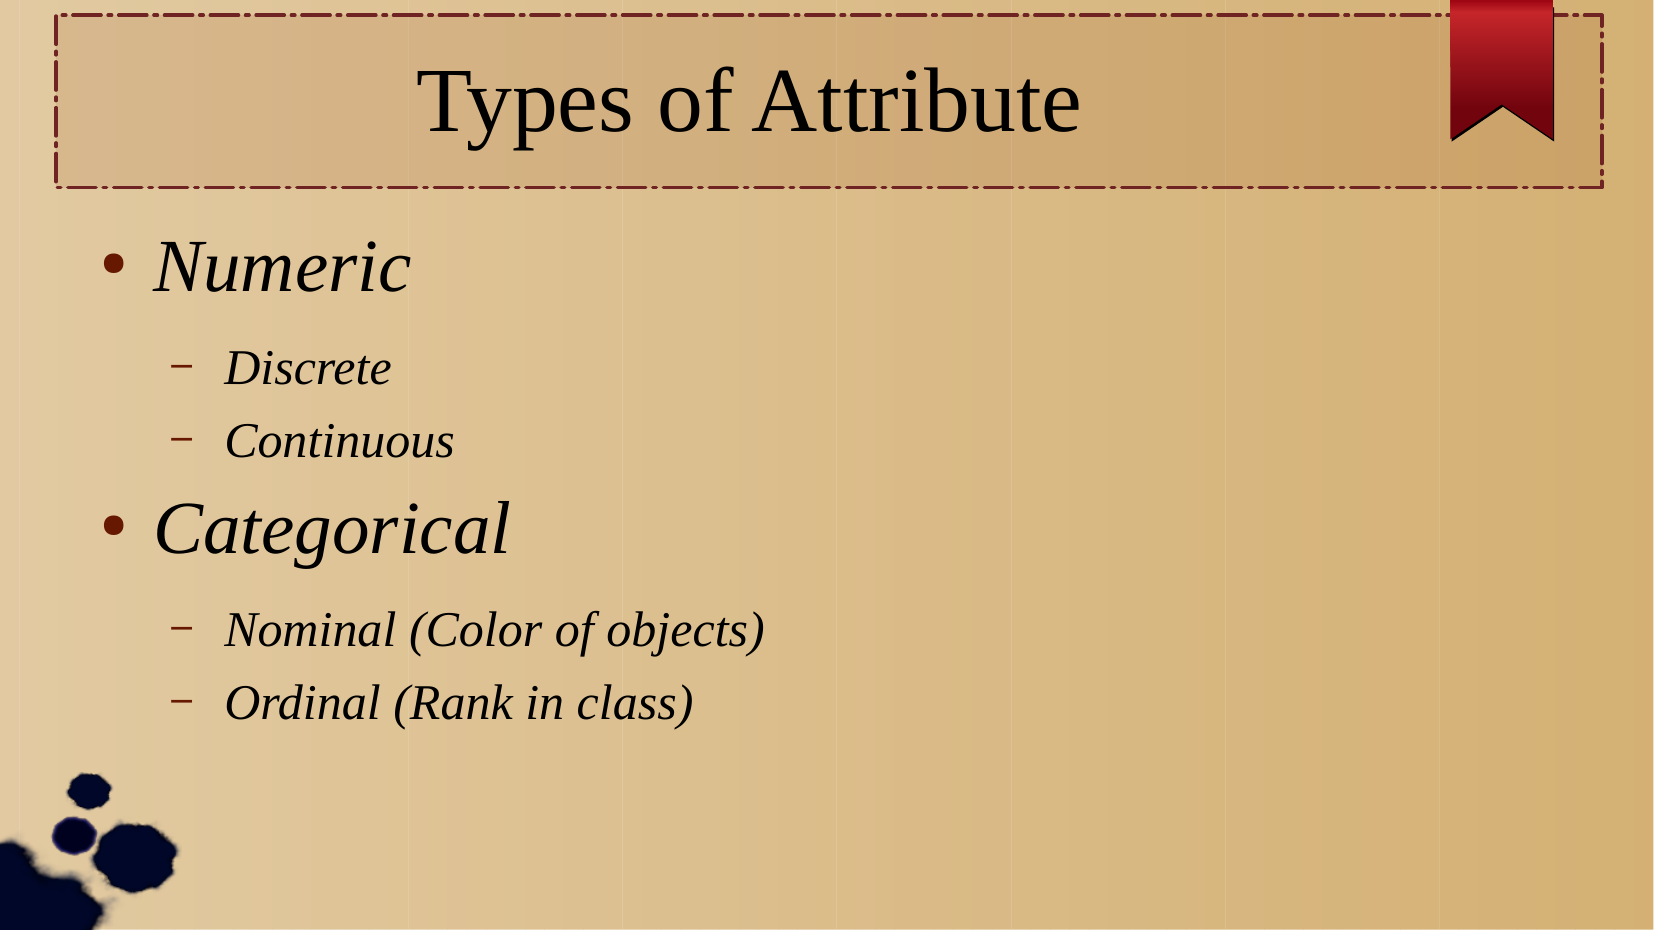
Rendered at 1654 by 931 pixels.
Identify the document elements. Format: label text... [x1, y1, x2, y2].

title Types of Attribute [59, 11, 1441, 189]
list Numeric Discrete Continuous Categorical Nominal (Color of objects) Ordinal (Rank in class) [82, 224, 1571, 764]
